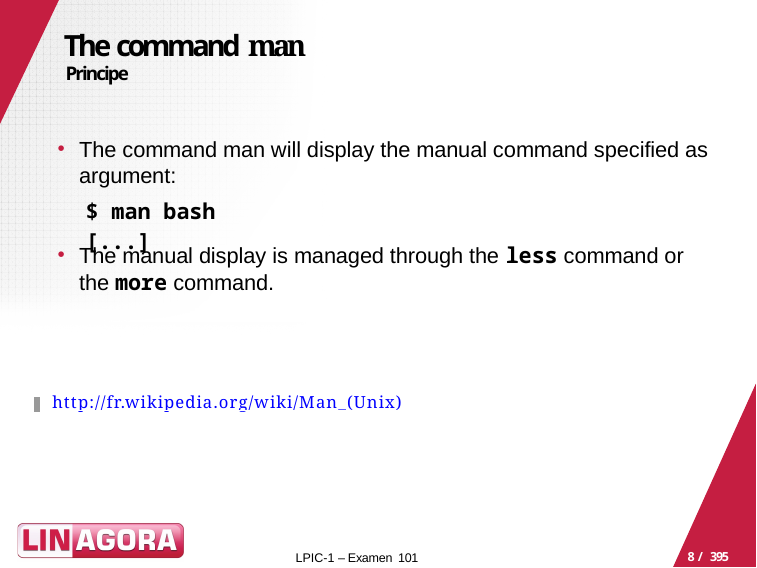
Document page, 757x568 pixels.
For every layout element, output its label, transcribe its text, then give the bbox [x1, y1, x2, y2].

text_box LPIC-1 – Examen 101 [293, 549, 420, 568]
text_box [17, 520, 184, 562]
text_box The command man Principe [63, 26, 697, 122]
text_box The command man will display the manual command specified as argument: The manual display is managed through the less command or the more command. [55, 134, 720, 316]
text_box http://fr.wikipedia.org/wiki/Man_(Unix) [50, 391, 437, 414]
picture [0, 0, 352, 352]
text_box <number> / 395 [683, 549, 747, 568]
text_box $ man bash [...] [70, 188, 296, 248]
